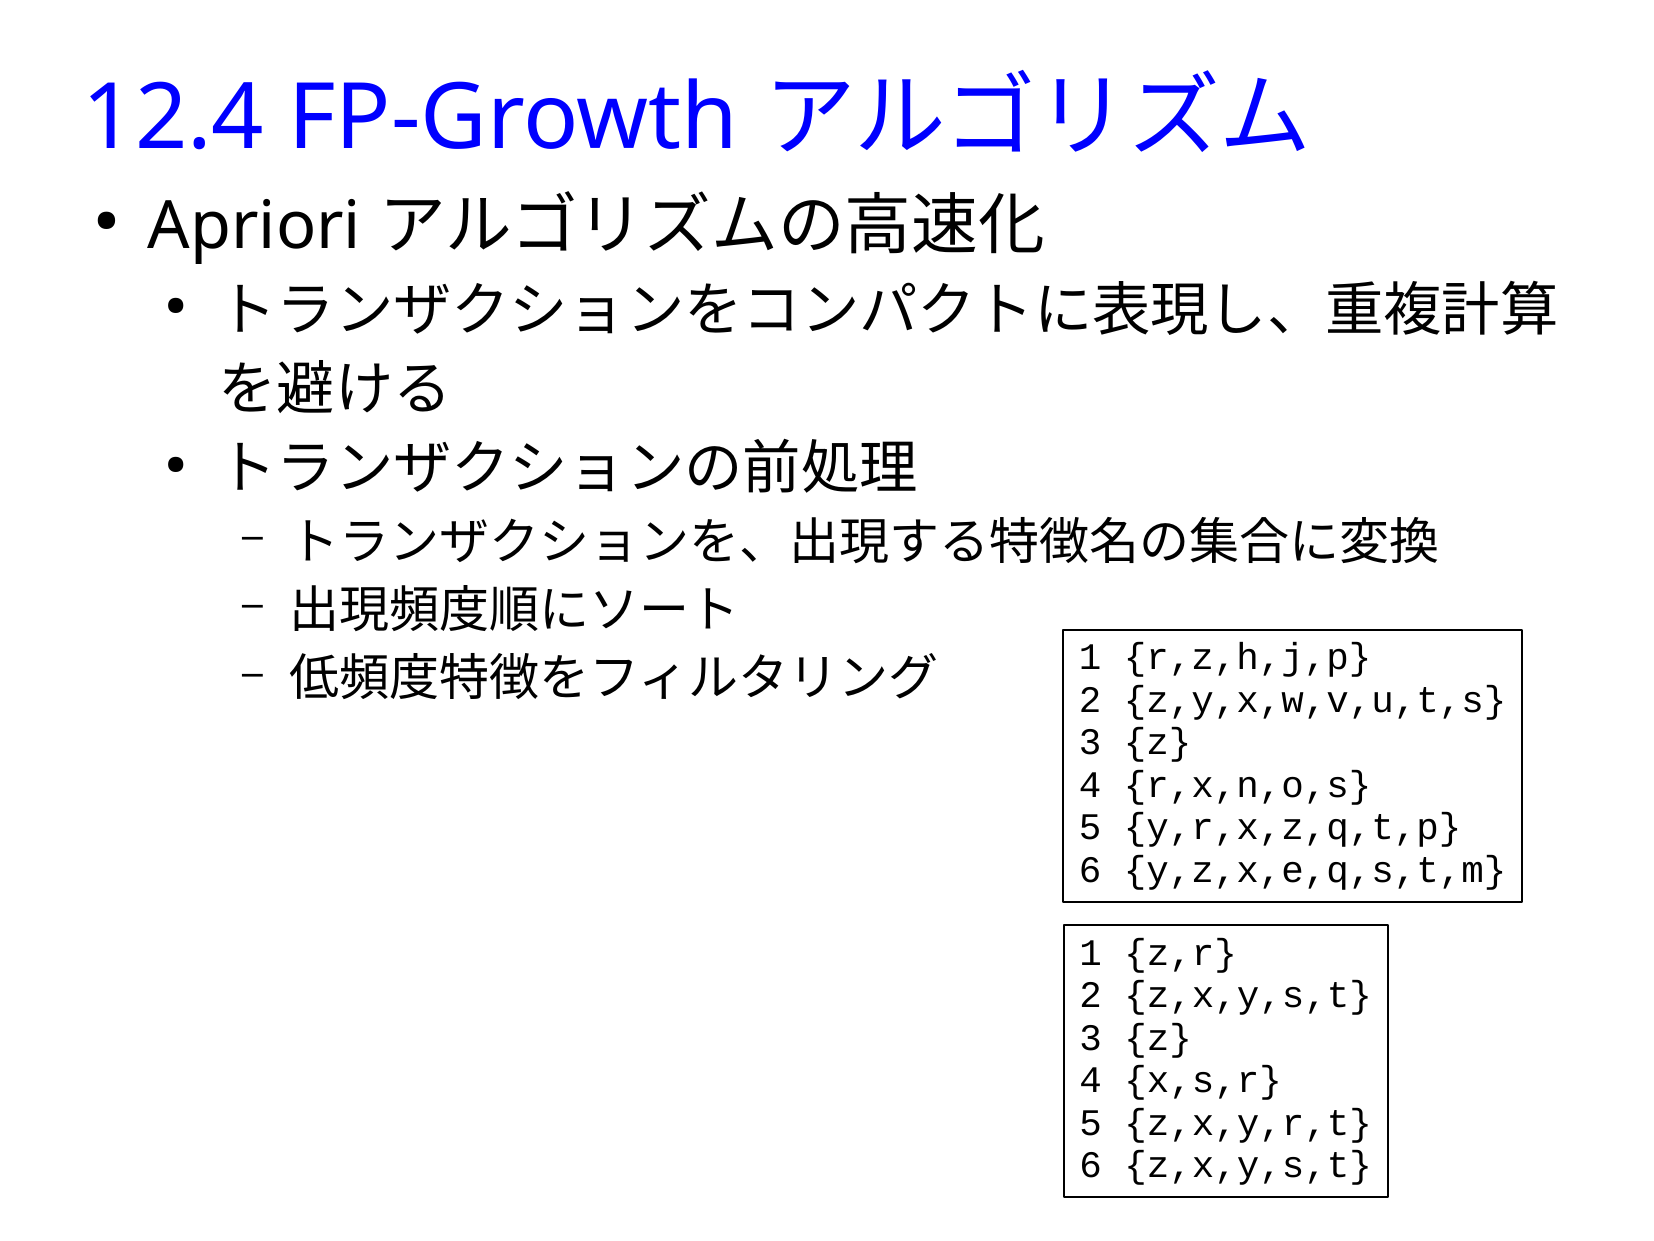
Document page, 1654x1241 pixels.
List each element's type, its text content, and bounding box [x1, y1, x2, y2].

text_box 1 {z,r} 2 {z,x,y,s,t} 3 {z} 4 {x,s,r} 5 {z,x,y,r,t} 6 {z,x,y,s,t} [1063, 925, 1388, 1198]
list Aprioriアルゴリズムの高速化 トランザクションをコンパクトに表現し、重複計算を避ける トランザクションの前処理 トランザクションを、出現する特徴名の集合に変換 出現頻度順にソート 低頻度特徴をフィルタリング [76, 177, 1565, 950]
text_box 1 {r,z,h,j,p} 2 {z,y,x,w,v,u,t,s} 3 {z} 4 {r,x,n,o,s} 5 {y,r,x,z,q,t,p} 6 {y,z,x,e,q,s,t,m} [1062, 630, 1523, 903]
title 12.4 FP-Growthアルゴリズム [82, 44, 1571, 183]
